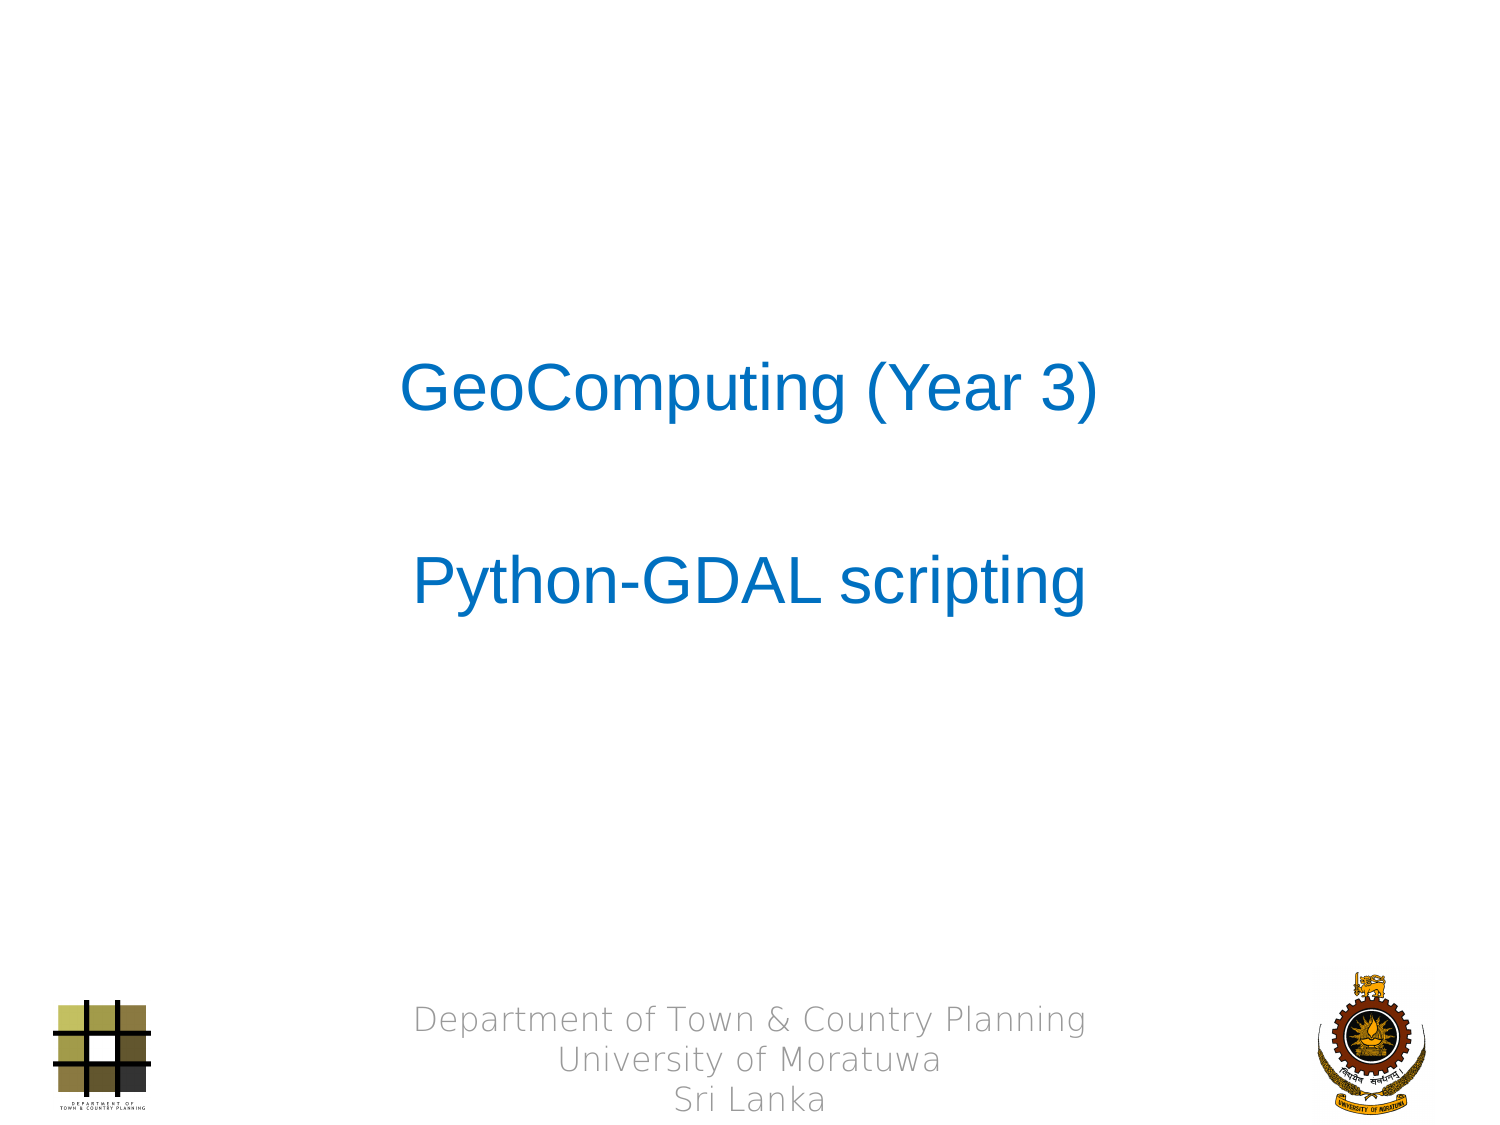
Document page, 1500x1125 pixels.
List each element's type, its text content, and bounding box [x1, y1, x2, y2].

subtitle GeoComputing (Year 3) Python-GDAL scripting [75, 45, 1426, 915]
picture [53, 1000, 151, 1110]
picture [1312, 966, 1435, 1125]
